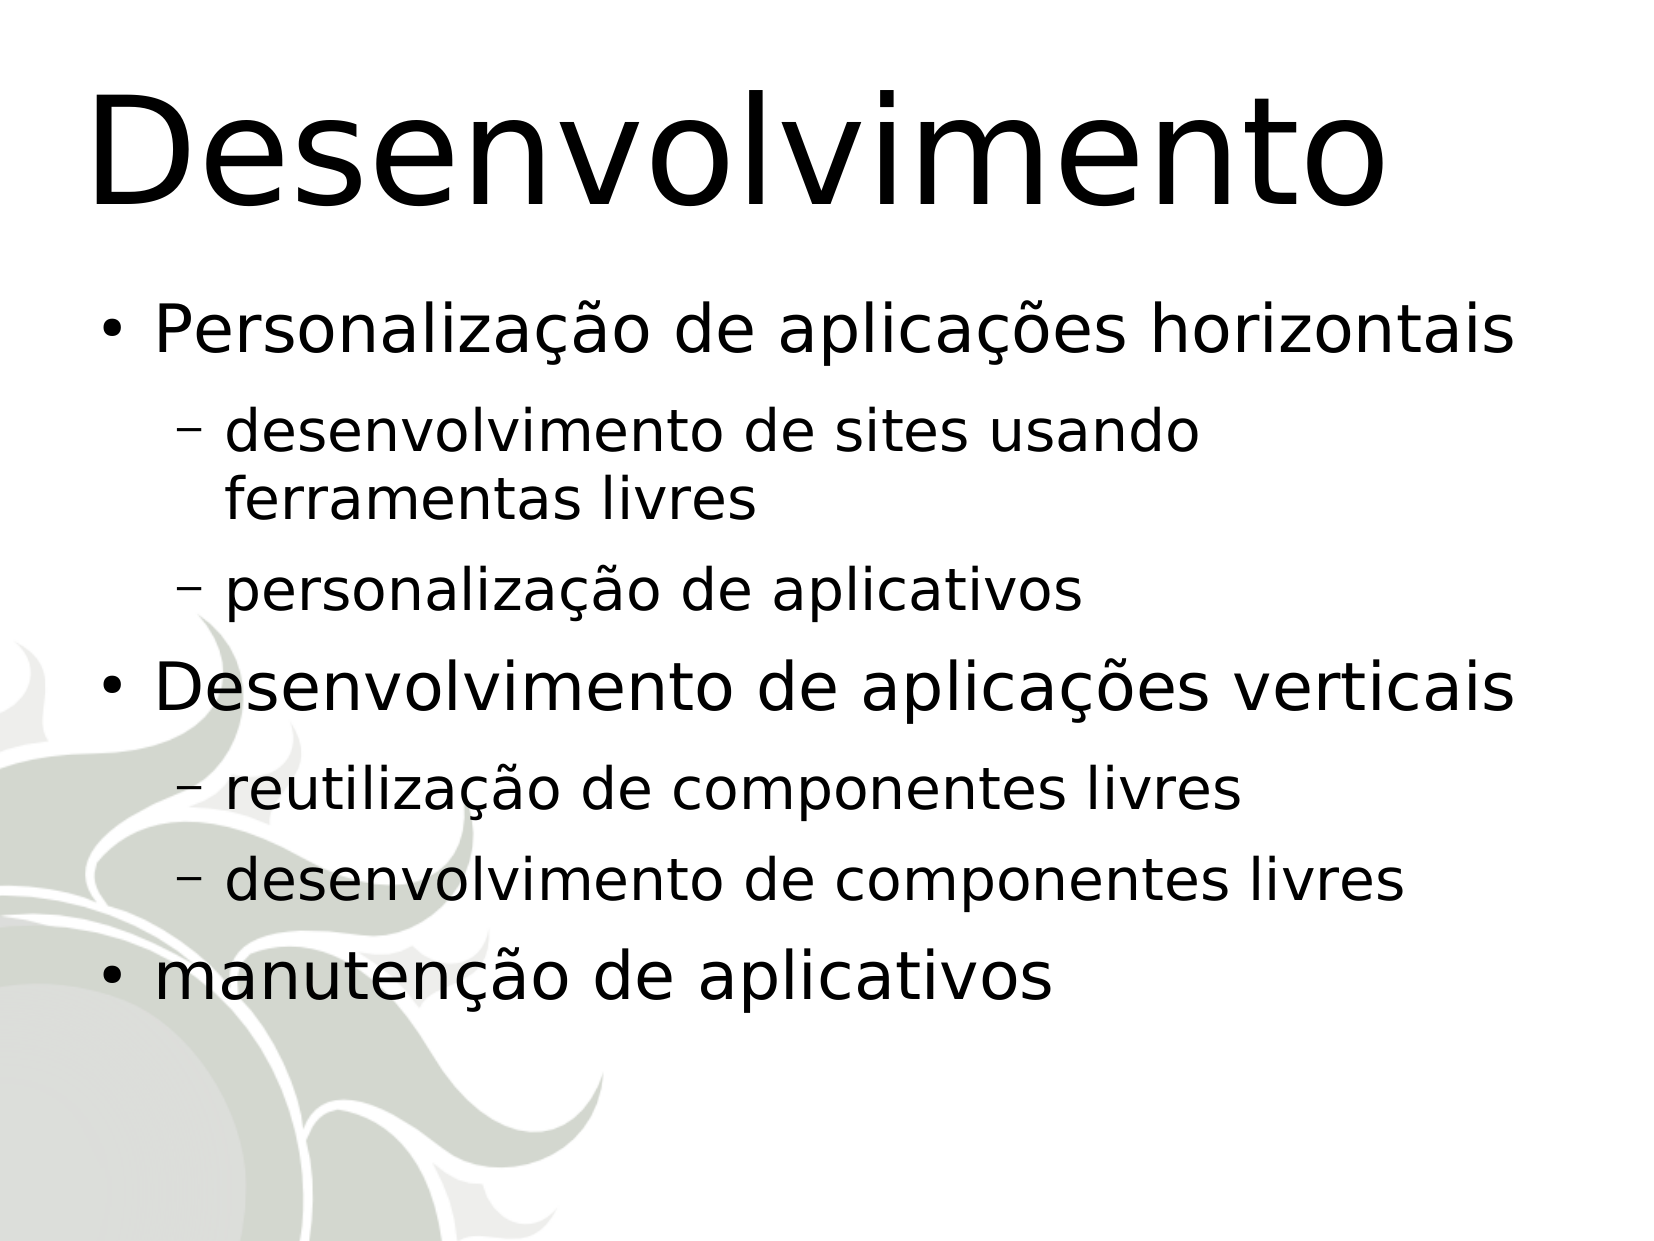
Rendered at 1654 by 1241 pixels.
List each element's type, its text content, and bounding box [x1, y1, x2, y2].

picture [0, 555, 644, 1241]
title Desenvolvimento [82, 49, 1571, 257]
list Personalização de aplicações horizontais desenvolvimento de sites usando ferramentas livres personalização de aplicativos Desenvolvimento de aplicações verticais reutilização de componentes livres desenvolvimento de componentes livres manutenção de aplicativos [82, 290, 1571, 1094]
